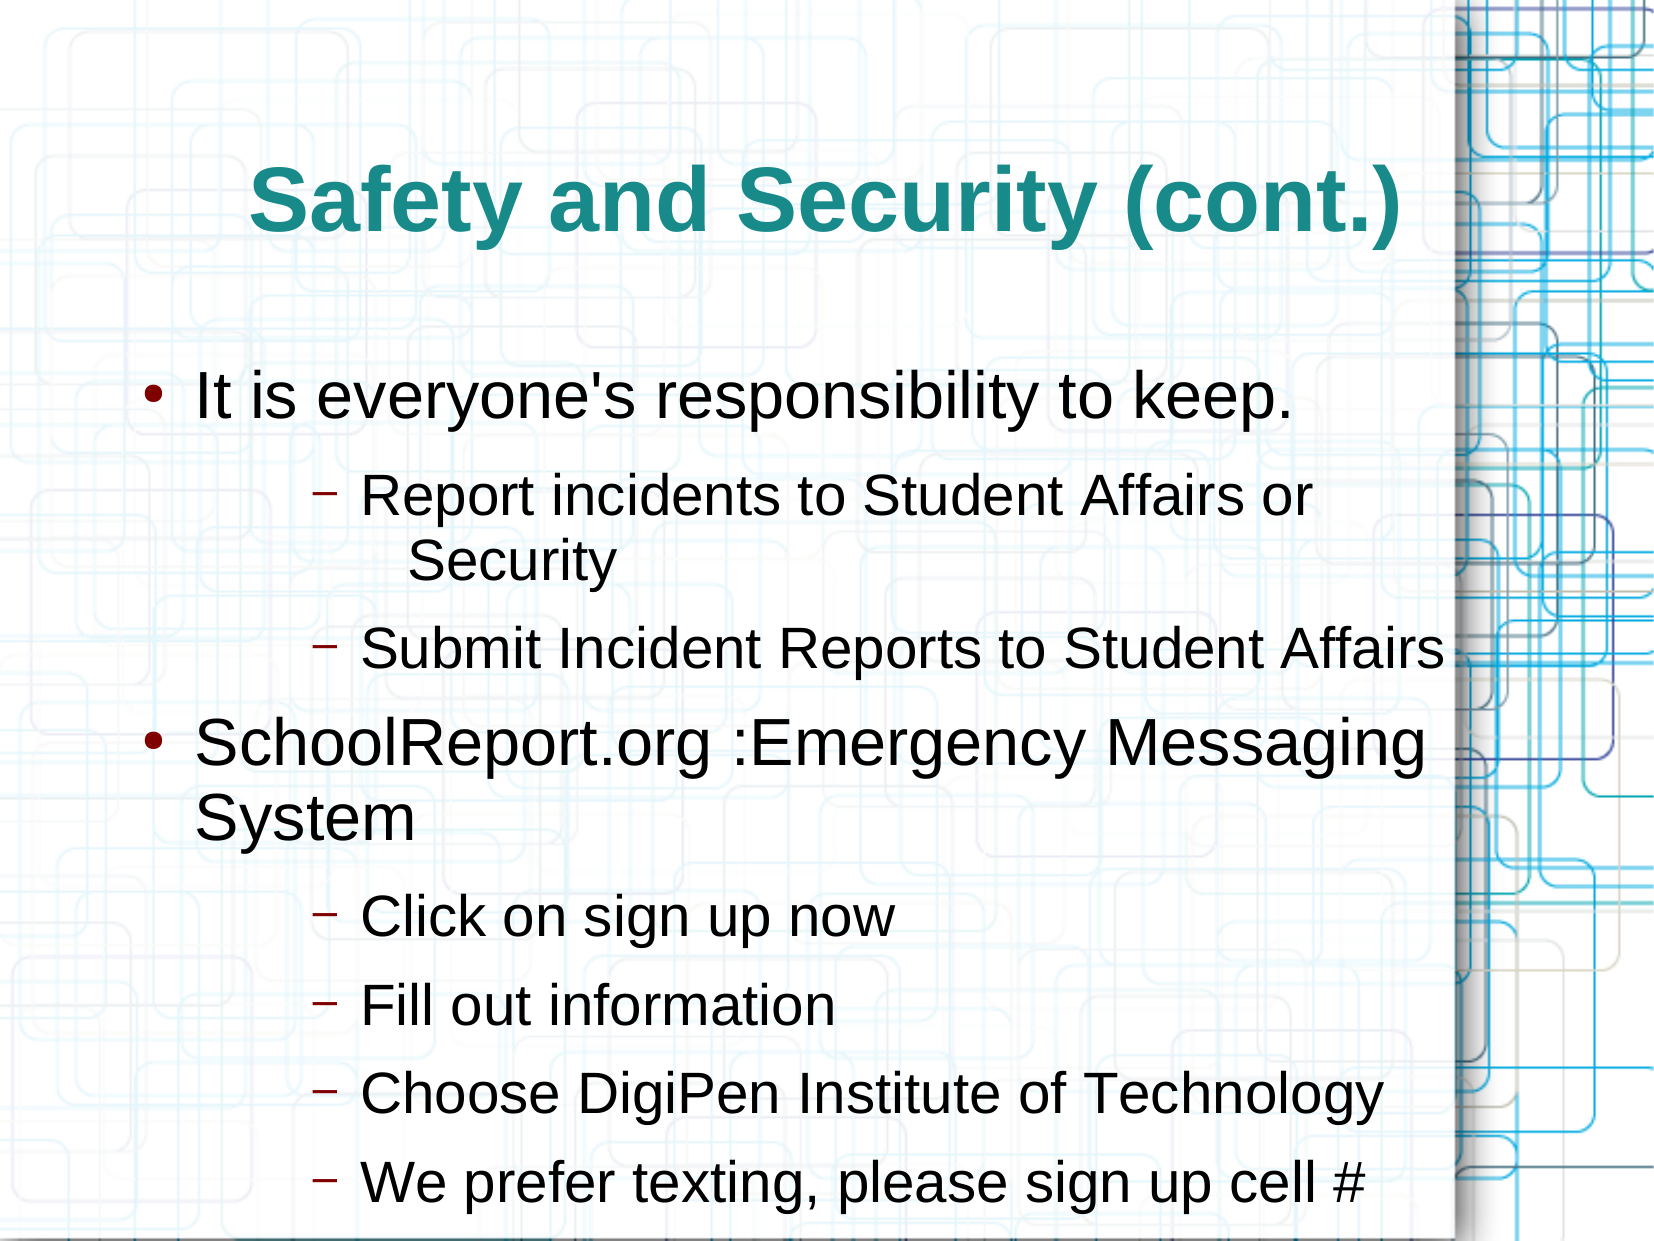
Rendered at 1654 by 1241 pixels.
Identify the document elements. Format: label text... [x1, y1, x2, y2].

list It is everyone's responsibility to keep. Report incidents to Student Affairs or Security Submit Incident Reports to Student Affairs SchoolReport.org :Emergency Messaging System Click on sign up now Fill out information Choose DigiPen Institute of Technology We prefer texting, please sign up cell # [123, 358, 1530, 1214]
picture [0, 0, 1654, 1241]
title Safety and Security (cont.) [123, 104, 1530, 295]
